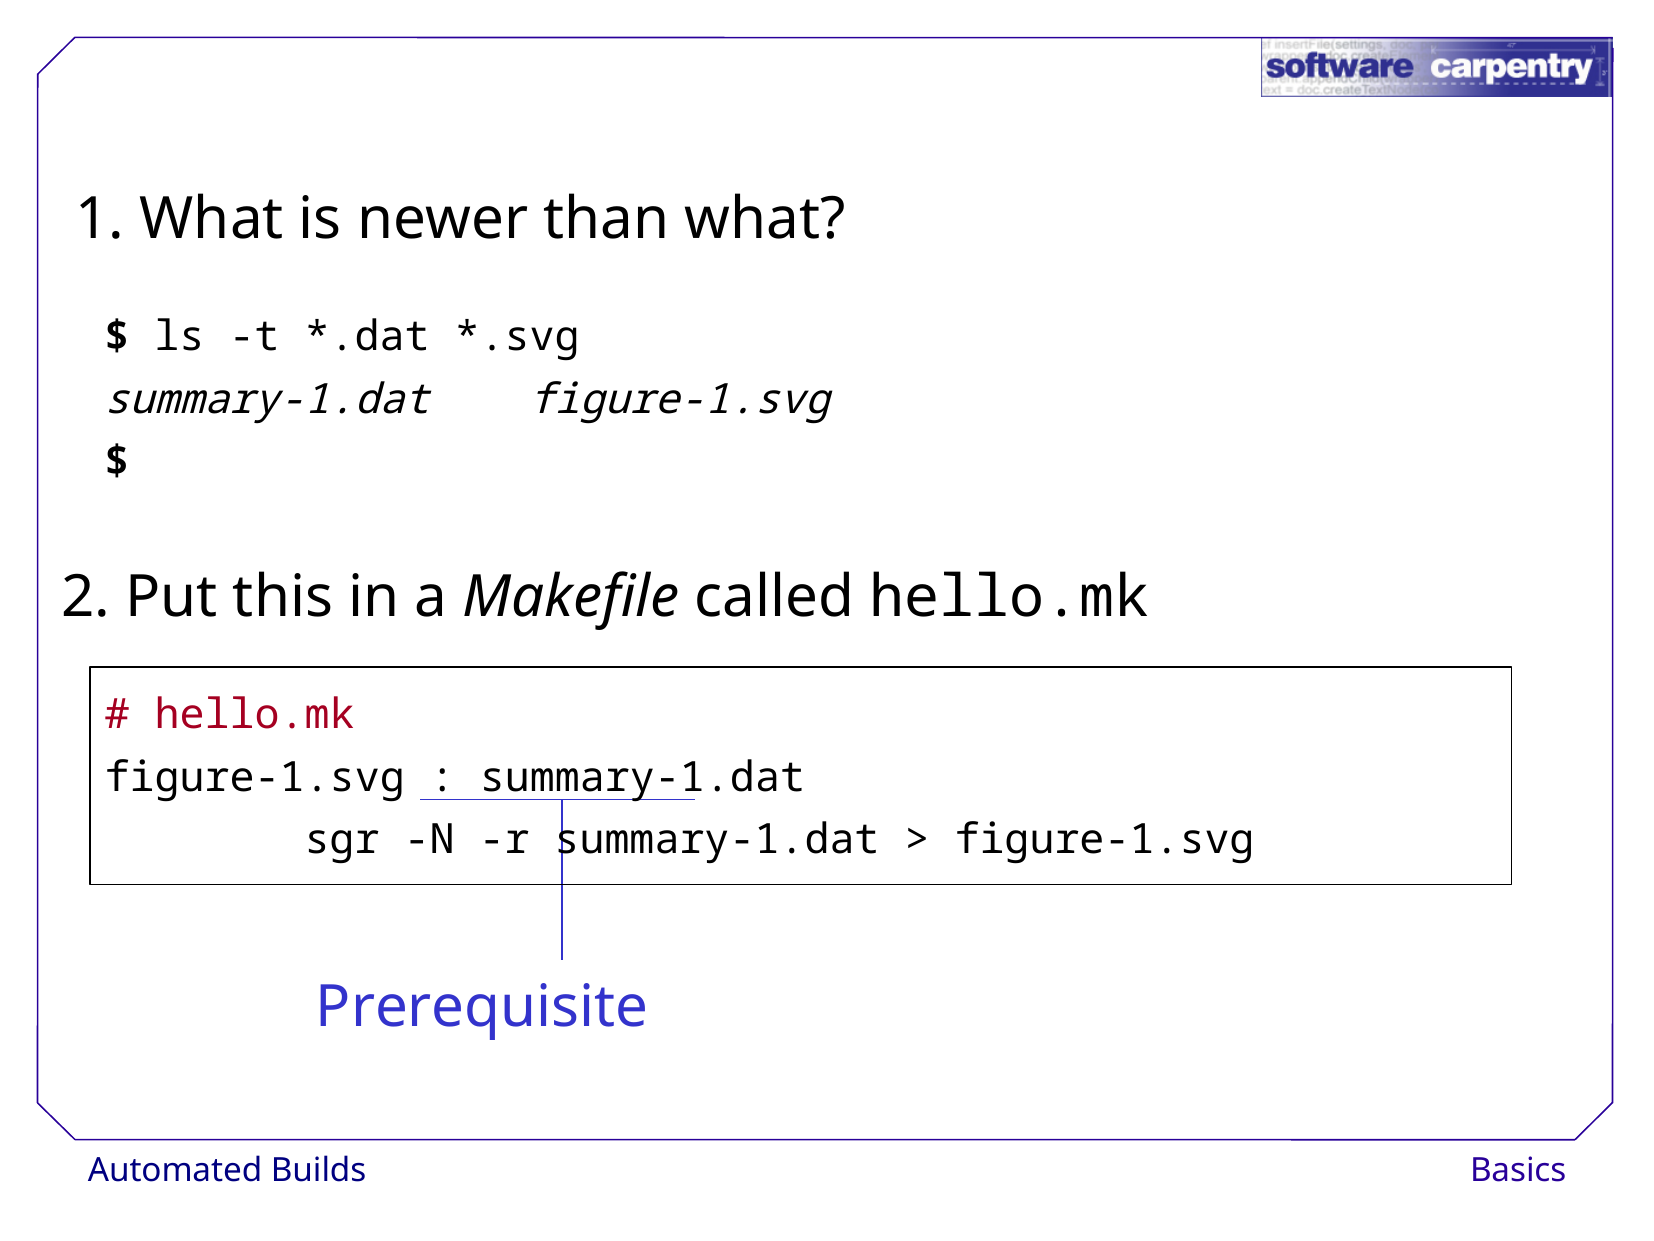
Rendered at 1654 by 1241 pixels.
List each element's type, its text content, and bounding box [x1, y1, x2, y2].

text_box 2. Put this in a Makefile called hello.mk [46, 515, 1315, 637]
text_box 1. What is newer than what? [61, 138, 1011, 259]
text_box Prerequisite [301, 924, 813, 1046]
picture [1261, 39, 1613, 97]
text_box # hello.mk figure-1.svg : summary-1.dat sgr -N -r summary-1.dat > figure-1.svg [89, 667, 1512, 885]
text_box $ ls -t *.dat *.svg summary-1.dat figure-1.svg $ [89, 289, 1512, 507]
